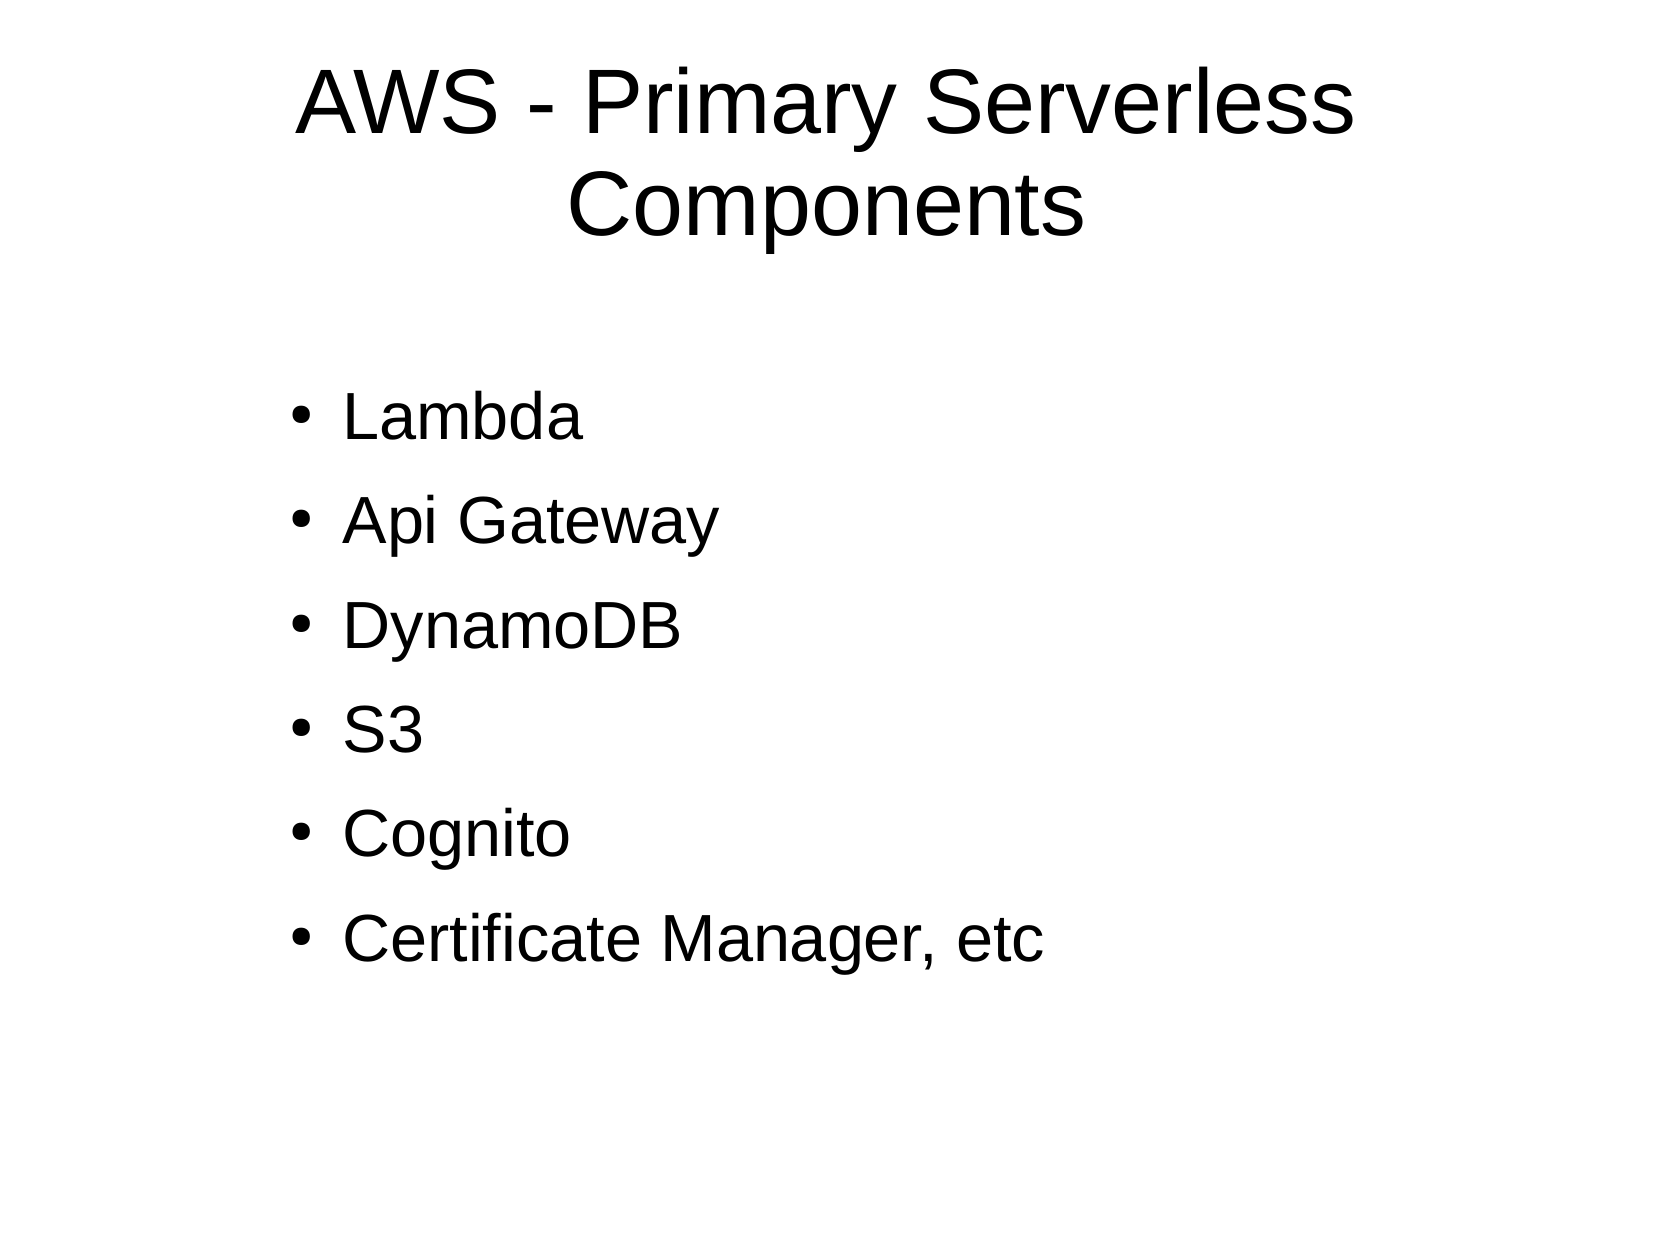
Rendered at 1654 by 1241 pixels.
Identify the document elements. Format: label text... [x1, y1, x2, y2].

title AWS - Primary Serverless Components [82, 49, 1571, 257]
list Lambda Api Gateway DynamoDB S3 Cognito Certificate Manager, etc [271, 379, 1501, 1099]
